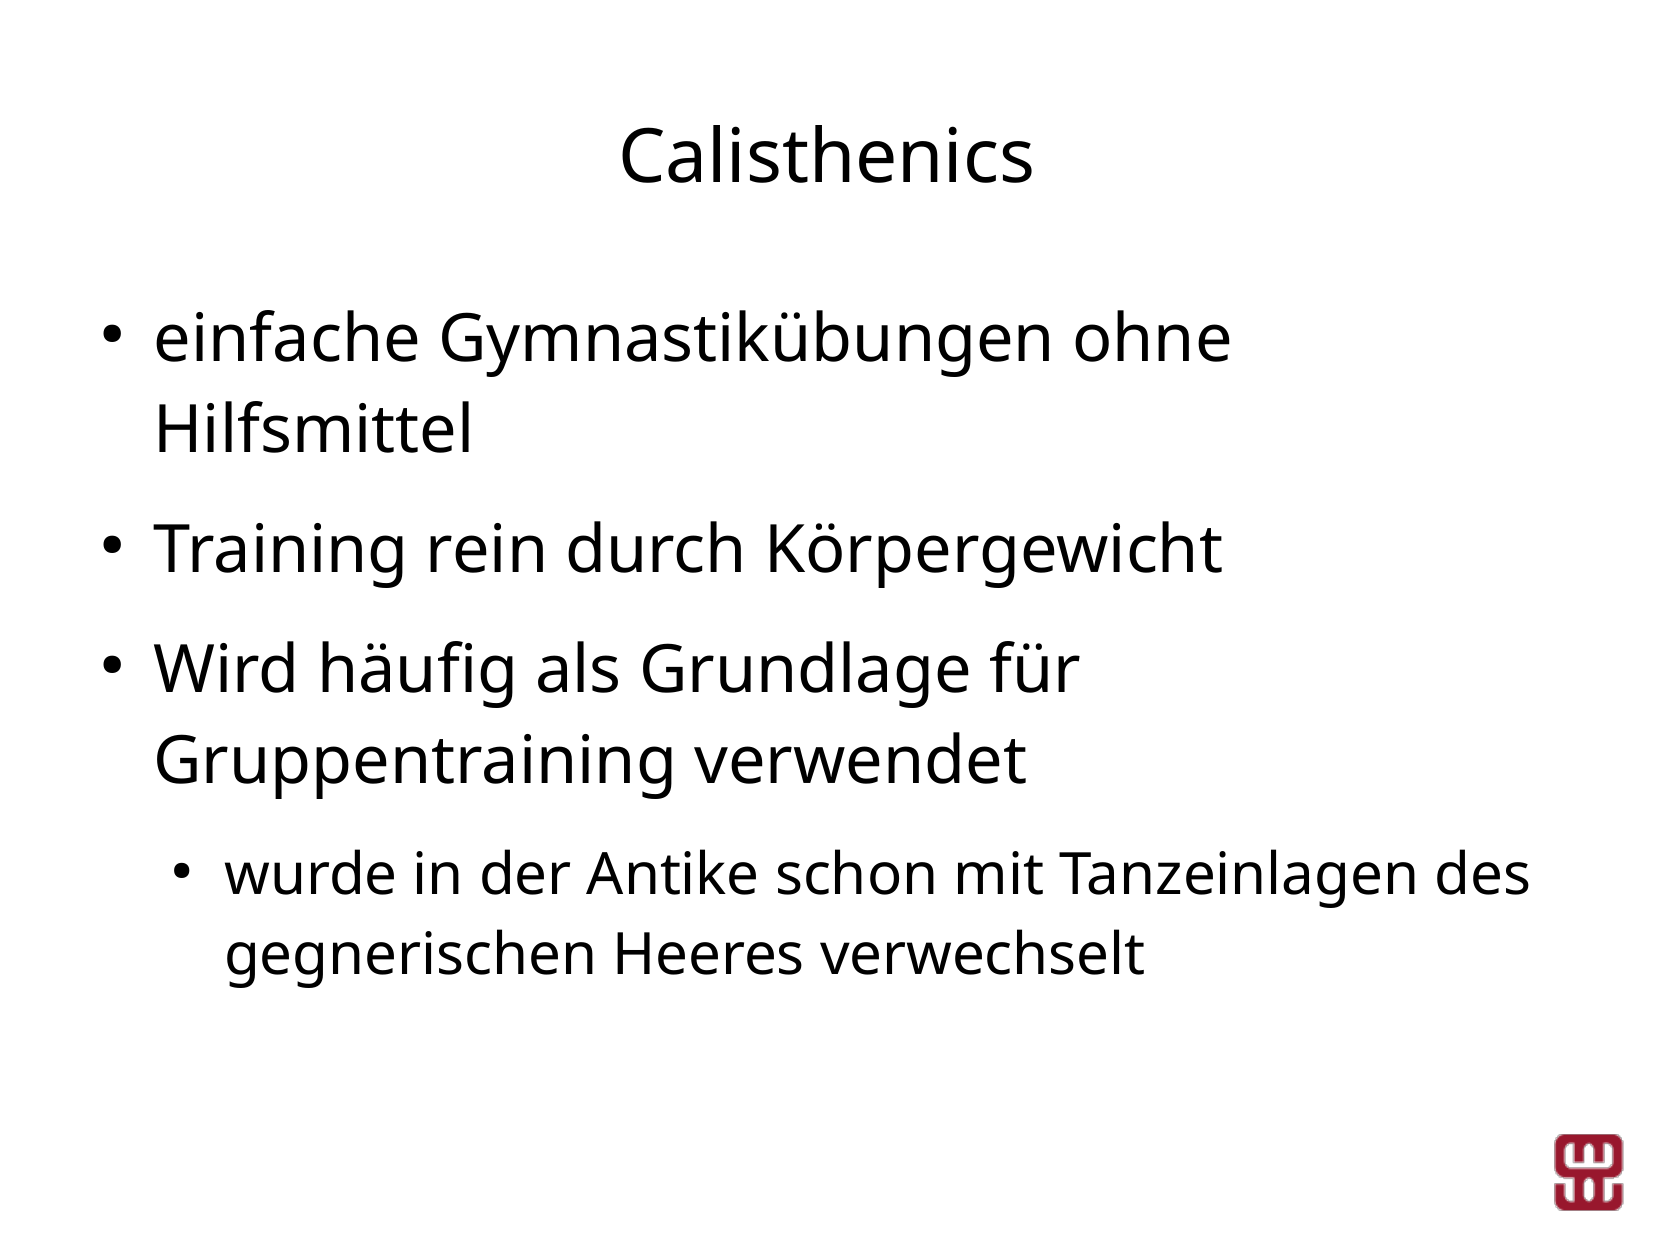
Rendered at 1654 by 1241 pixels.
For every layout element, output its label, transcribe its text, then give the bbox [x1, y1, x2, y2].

title Calisthenics [82, 56, 1571, 250]
picture [1553, 1133, 1625, 1214]
list einfache Gymnastikübungen ohne Hilfsmittel Training rein durch Körpergewicht Wird häufig als Grundlage für Gruppentraining verwendet wurde in der Antike schon mit Tanzeinlagen des gegnerischen Heeres verwechselt [82, 290, 1571, 1094]
